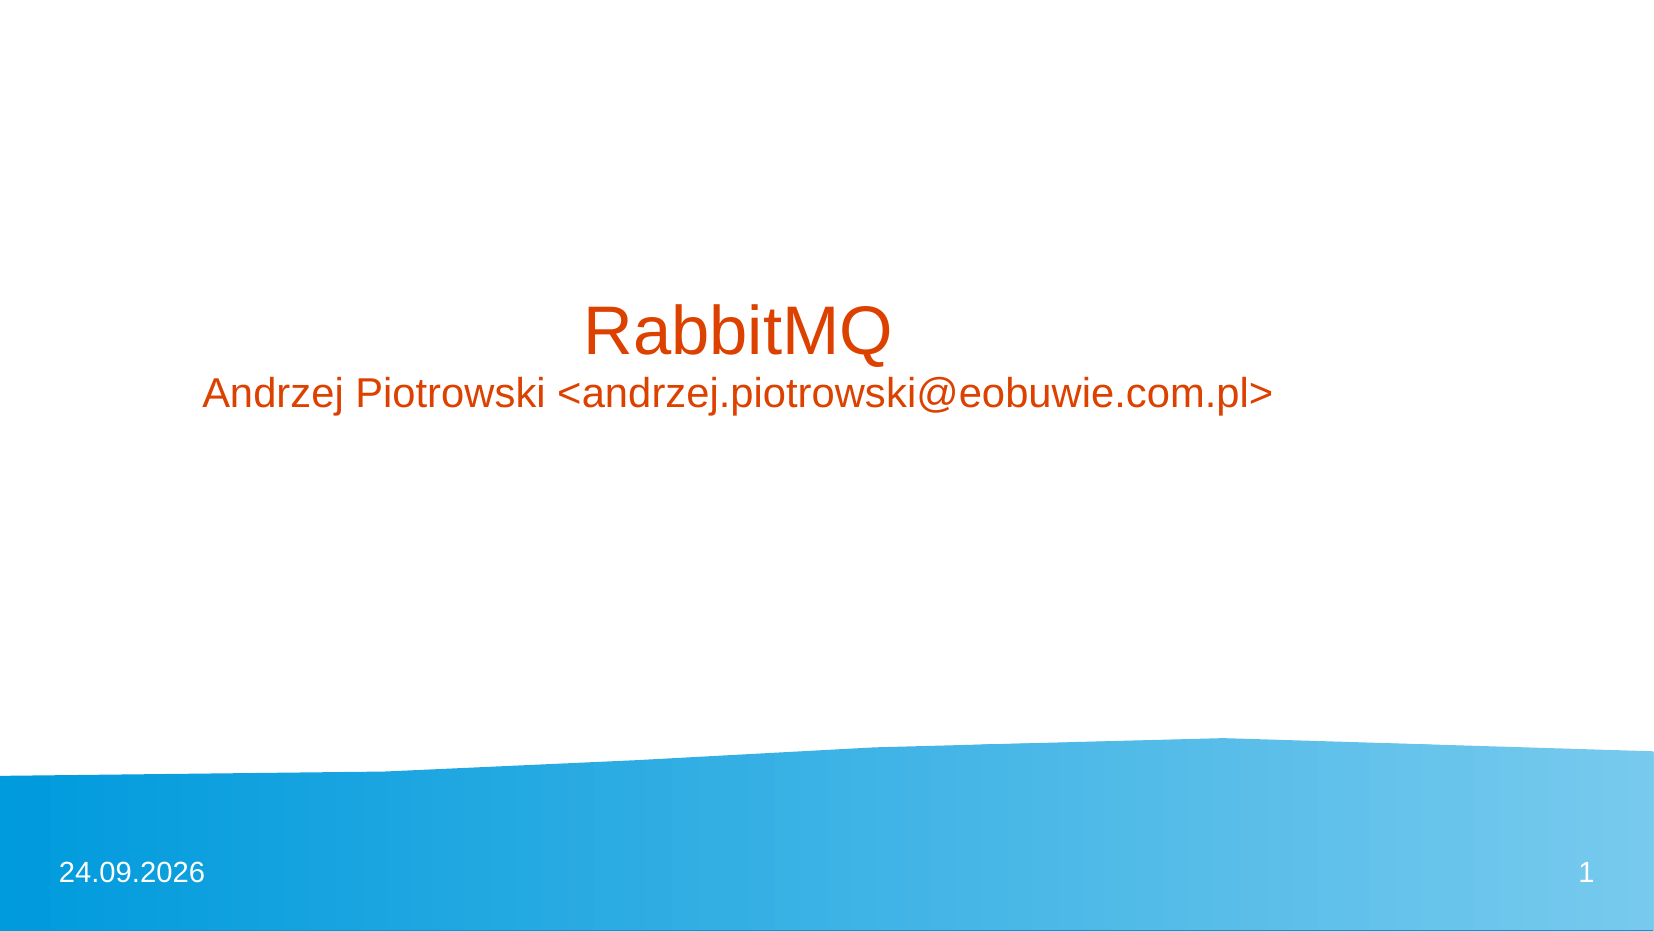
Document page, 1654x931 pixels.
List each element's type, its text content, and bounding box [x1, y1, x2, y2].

title RabbitMQ Andrzej Piotrowski <andrzej.piotrowski@eobuwie.com.pl> [0, 265, 1477, 443]
